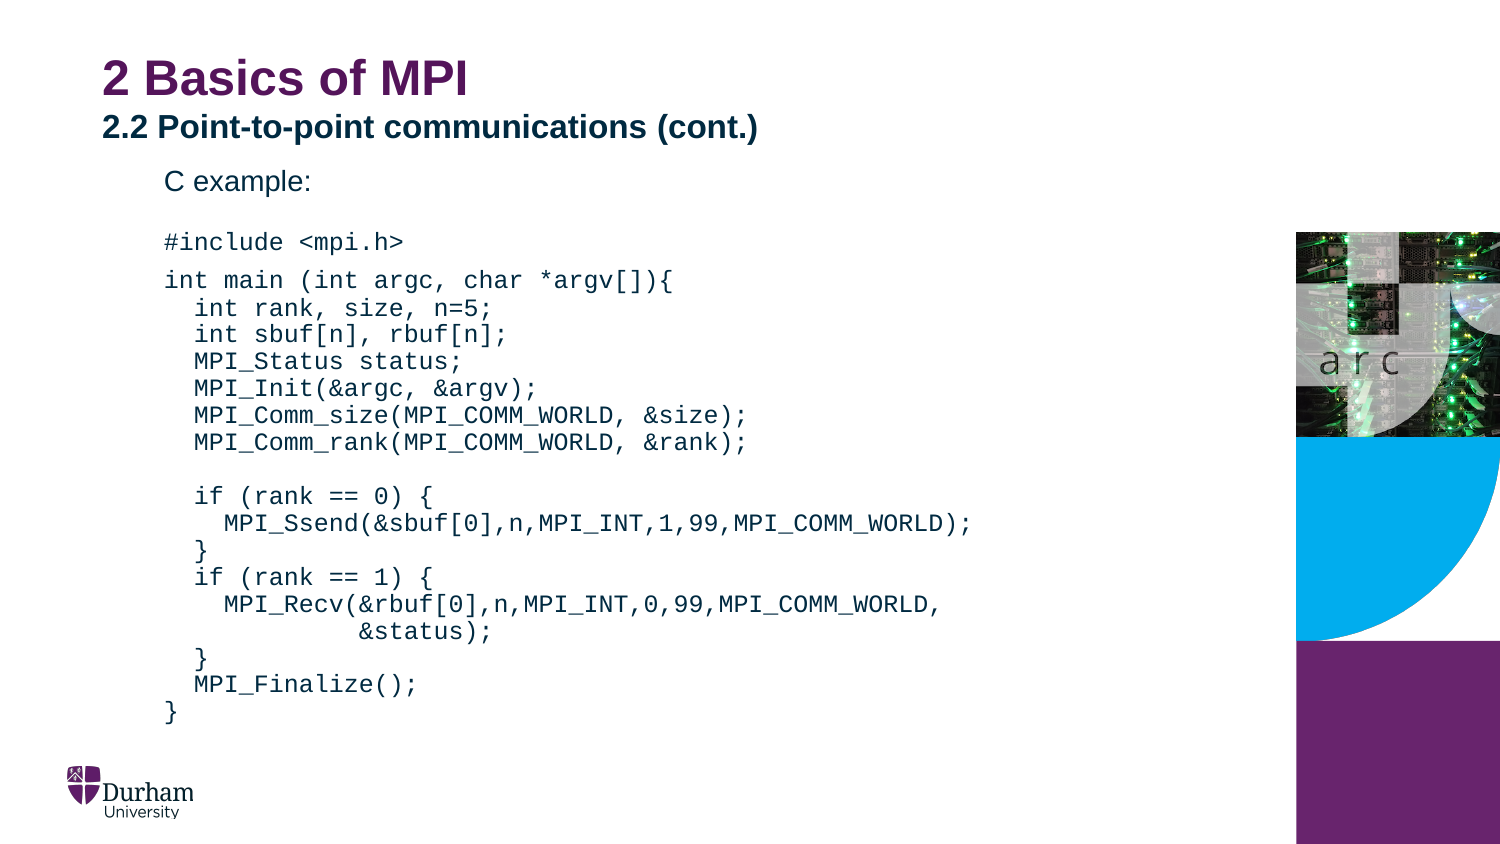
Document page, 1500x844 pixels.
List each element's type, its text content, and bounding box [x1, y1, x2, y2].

picture [67, 766, 193, 819]
text_box [1296, 640, 1500, 844]
list C example: #include <mpi.h> int main (int argc, char *argv[]){ int rank, size, n=5; int sbuf[n], rbuf[n]; MPI_Status status; MPI_Init(&argc, &argv); MPI_Comm_size(MPI_COMM_WORLD, &size); MPI_Comm_rank(MPI_COMM_WORLD, &rank); if (rank == 0) { MPI_Ssend(&sbuf[0],n,MPI_INT,1,99,MPI_COMM_WORLD); } if (rank == 1) { MPI_Recv(&rbuf[0],n,MPI_INT,0,99,MPI_COMM_WORLD, &status); } MPI_Finalize(); } [163, 166, 1215, 751]
picture [1296, 232, 1500, 436]
title 2 Basics of MPI 2.2 Point-to-point communications (cont.) [101, 45, 1399, 187]
picture [1332, 467, 1500, 640]
